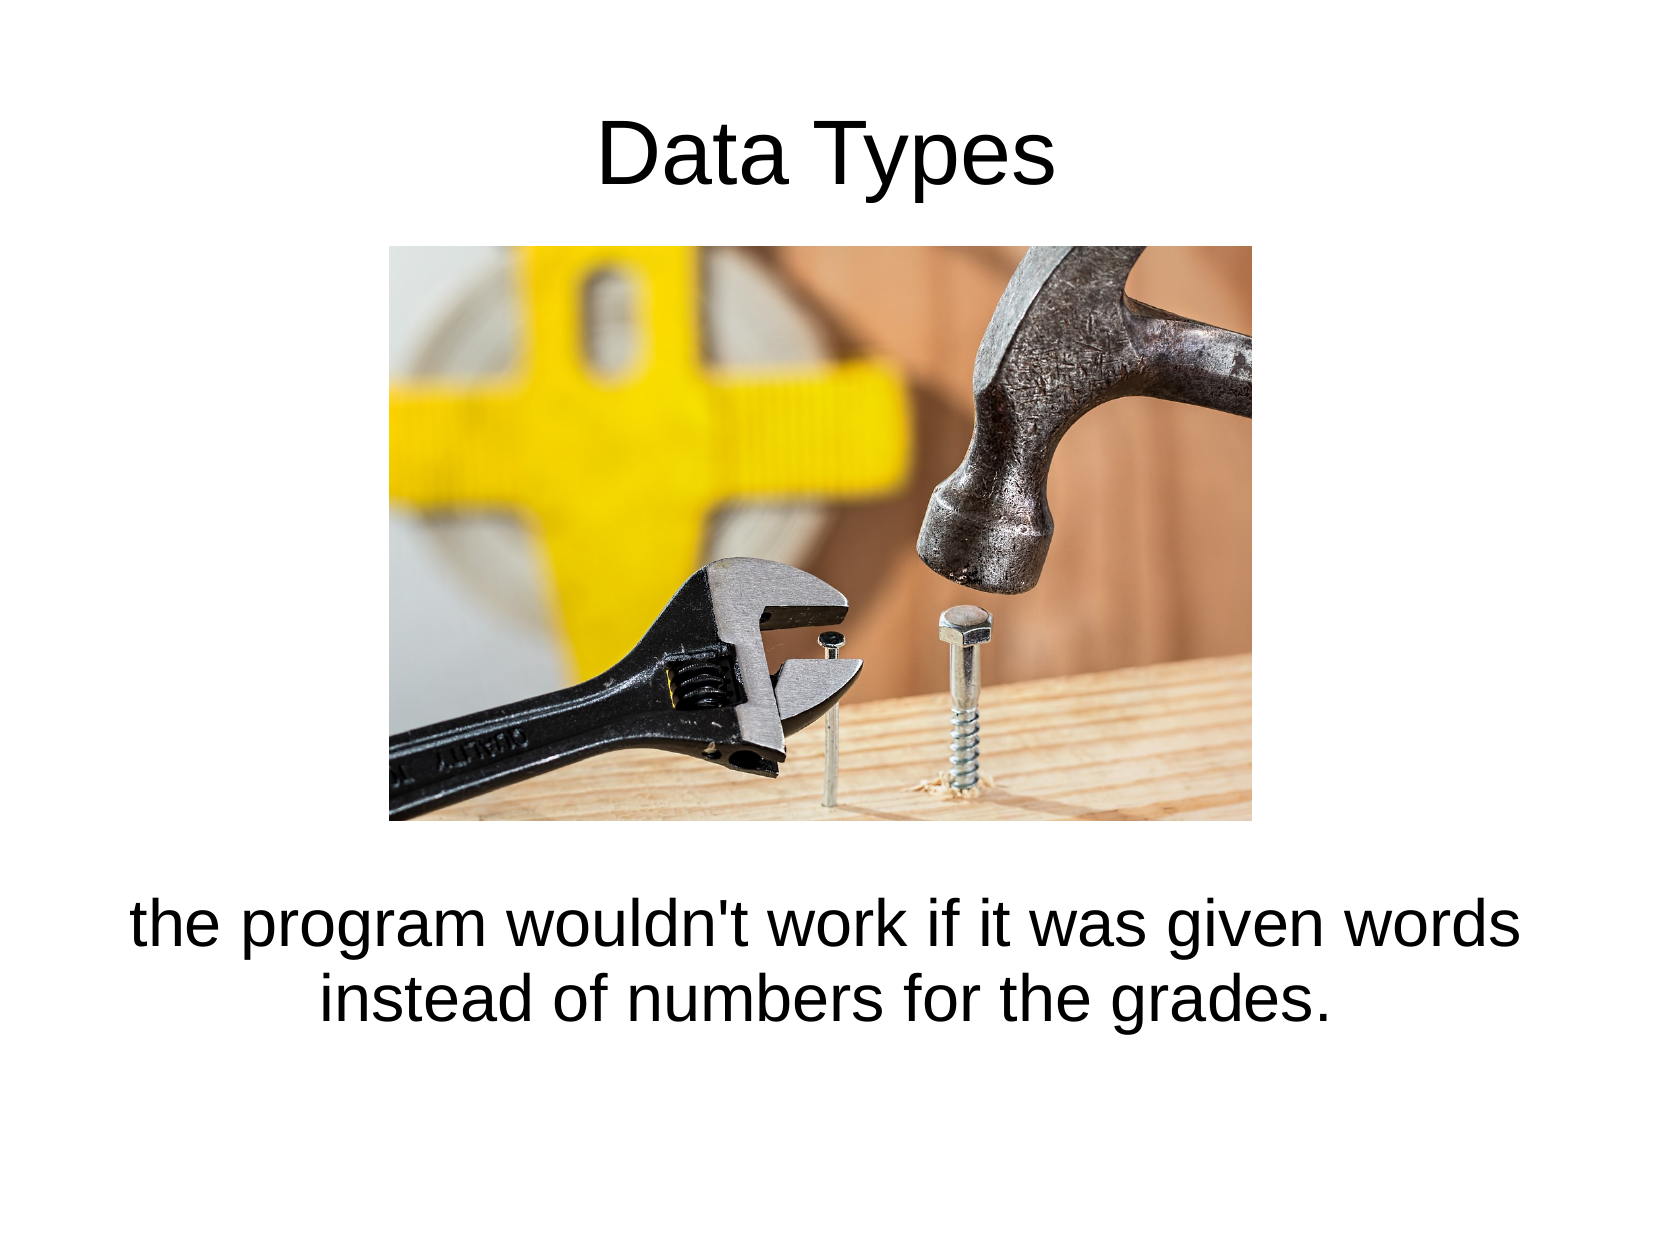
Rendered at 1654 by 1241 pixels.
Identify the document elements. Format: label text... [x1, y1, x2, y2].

picture [389, 246, 1252, 821]
title Data Types [82, 49, 1571, 257]
subtitle the program wouldn't work if it was given words instead of numbers for the grades. [82, 290, 1571, 1109]
